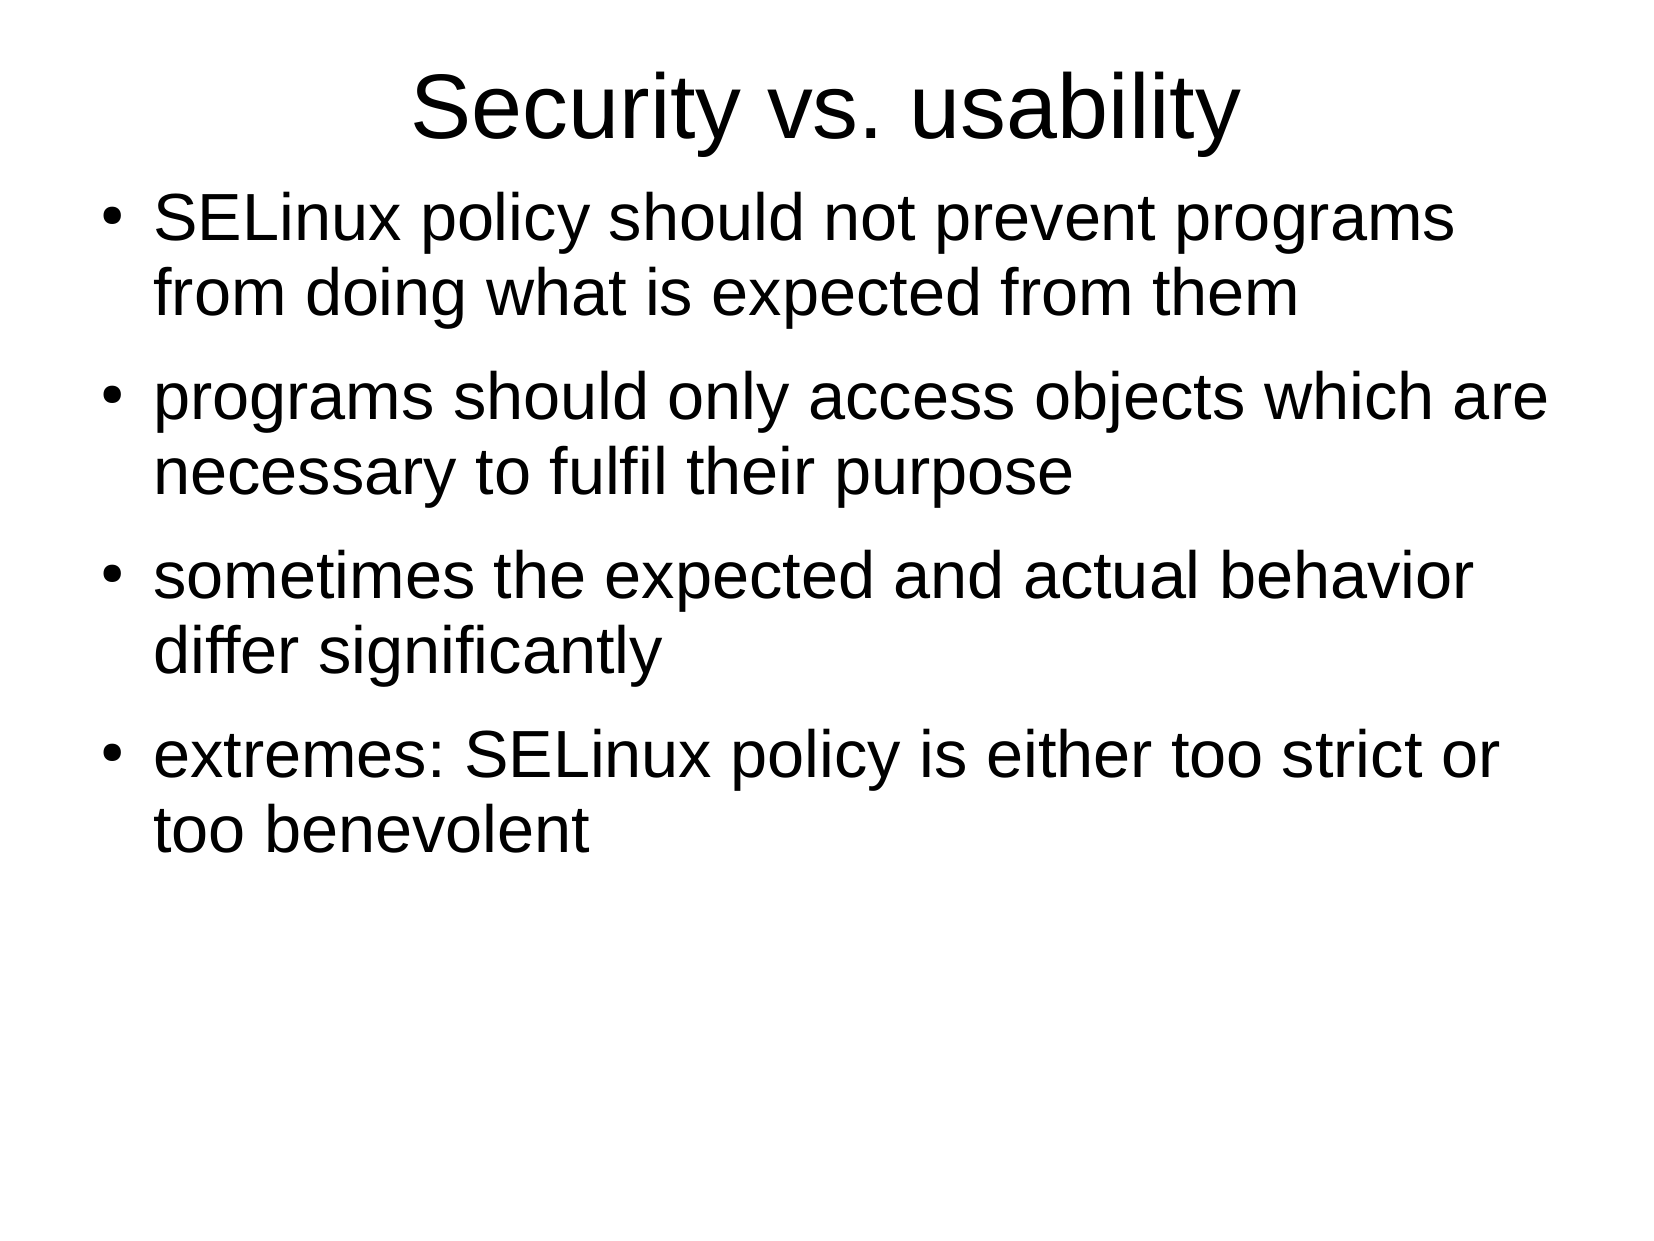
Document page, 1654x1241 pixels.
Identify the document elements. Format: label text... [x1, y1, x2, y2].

list SELinux policy should not prevent programs from doing what is expected from them programs should only access objects which are necessary to fulfil their purpose sometimes the expected and actual behavior differ significantly extremes: SELinux policy is either too strict or too benevolent [82, 180, 1571, 1141]
title Security vs. usability [82, 49, 1571, 166]
